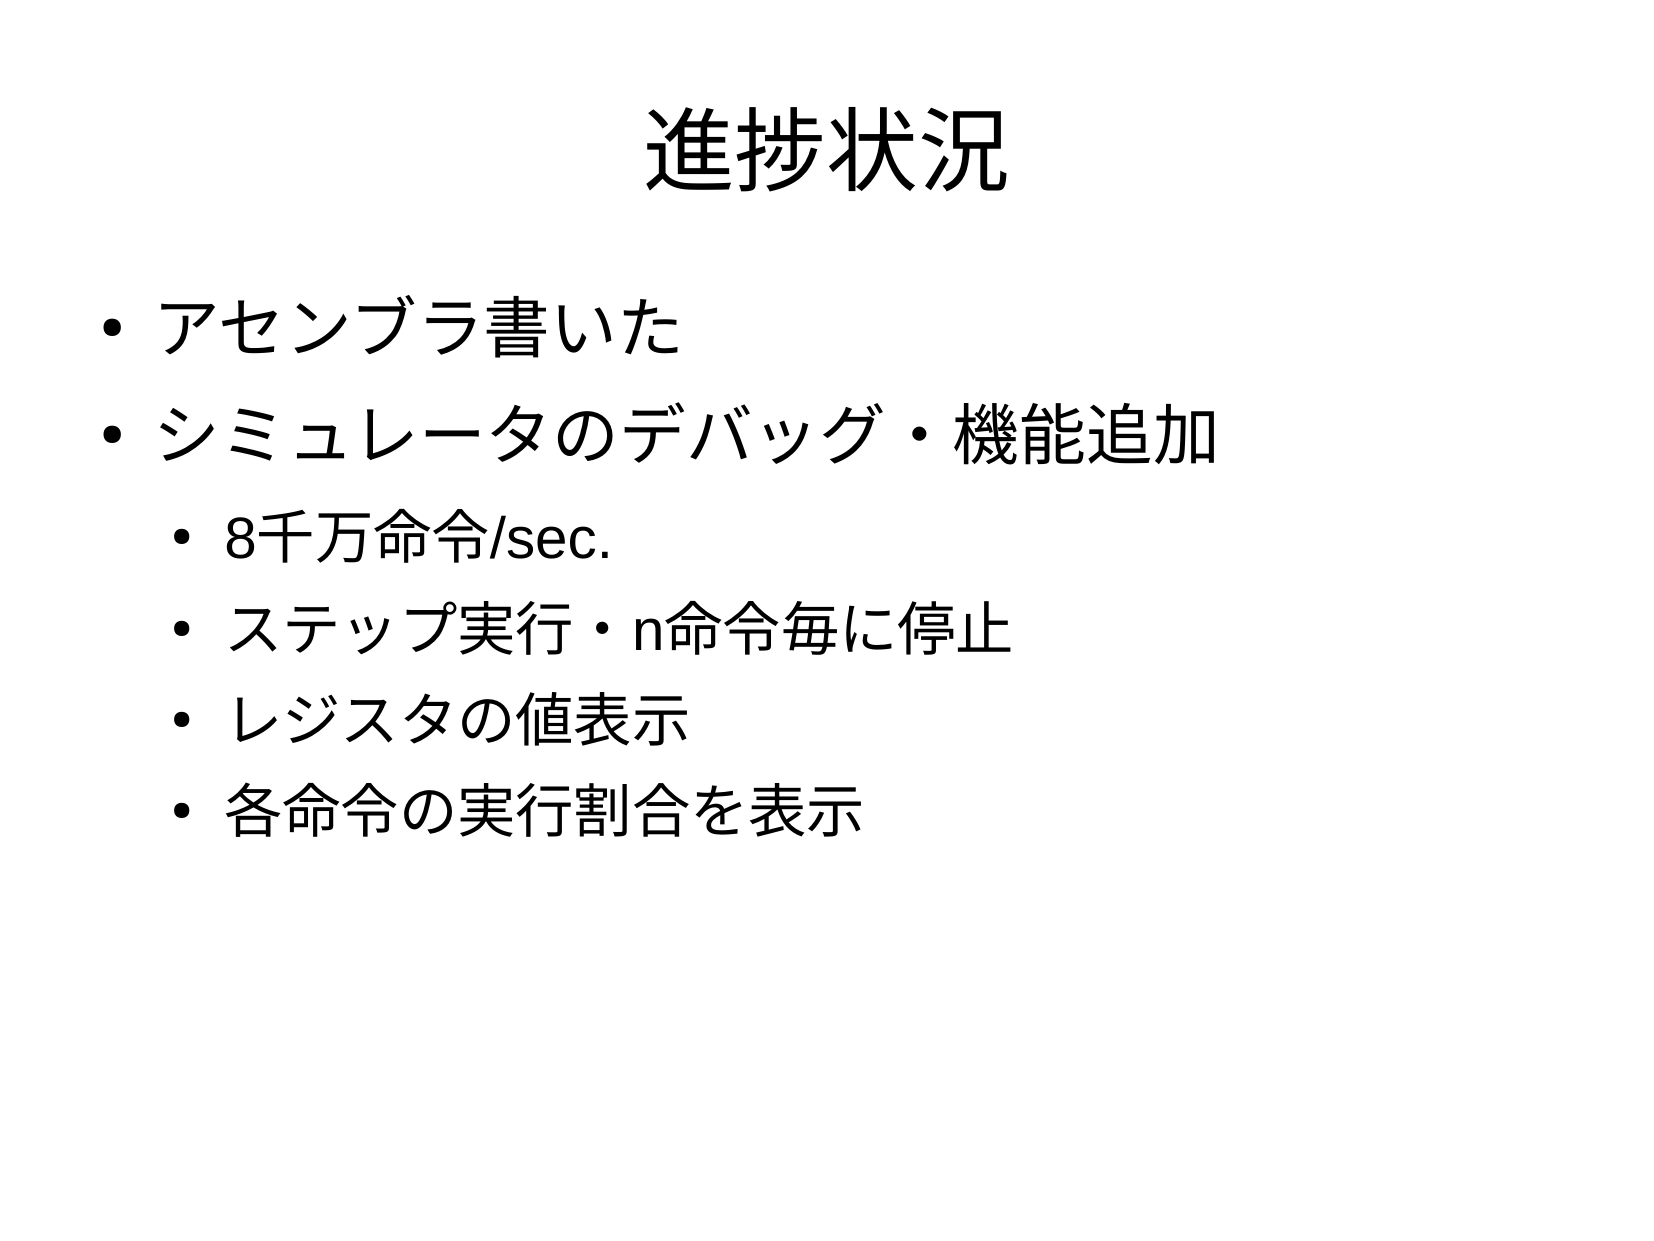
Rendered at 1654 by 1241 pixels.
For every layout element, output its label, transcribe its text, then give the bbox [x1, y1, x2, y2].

title 進捗状況 [82, 49, 1571, 257]
list アセンブラ書いた シミュレータのデバッグ・機能追加 8千万命令/sec. ステップ実行・n命令毎に停止 レジスタの値表示 各命令の実行割合を表示 [82, 290, 1571, 1109]
